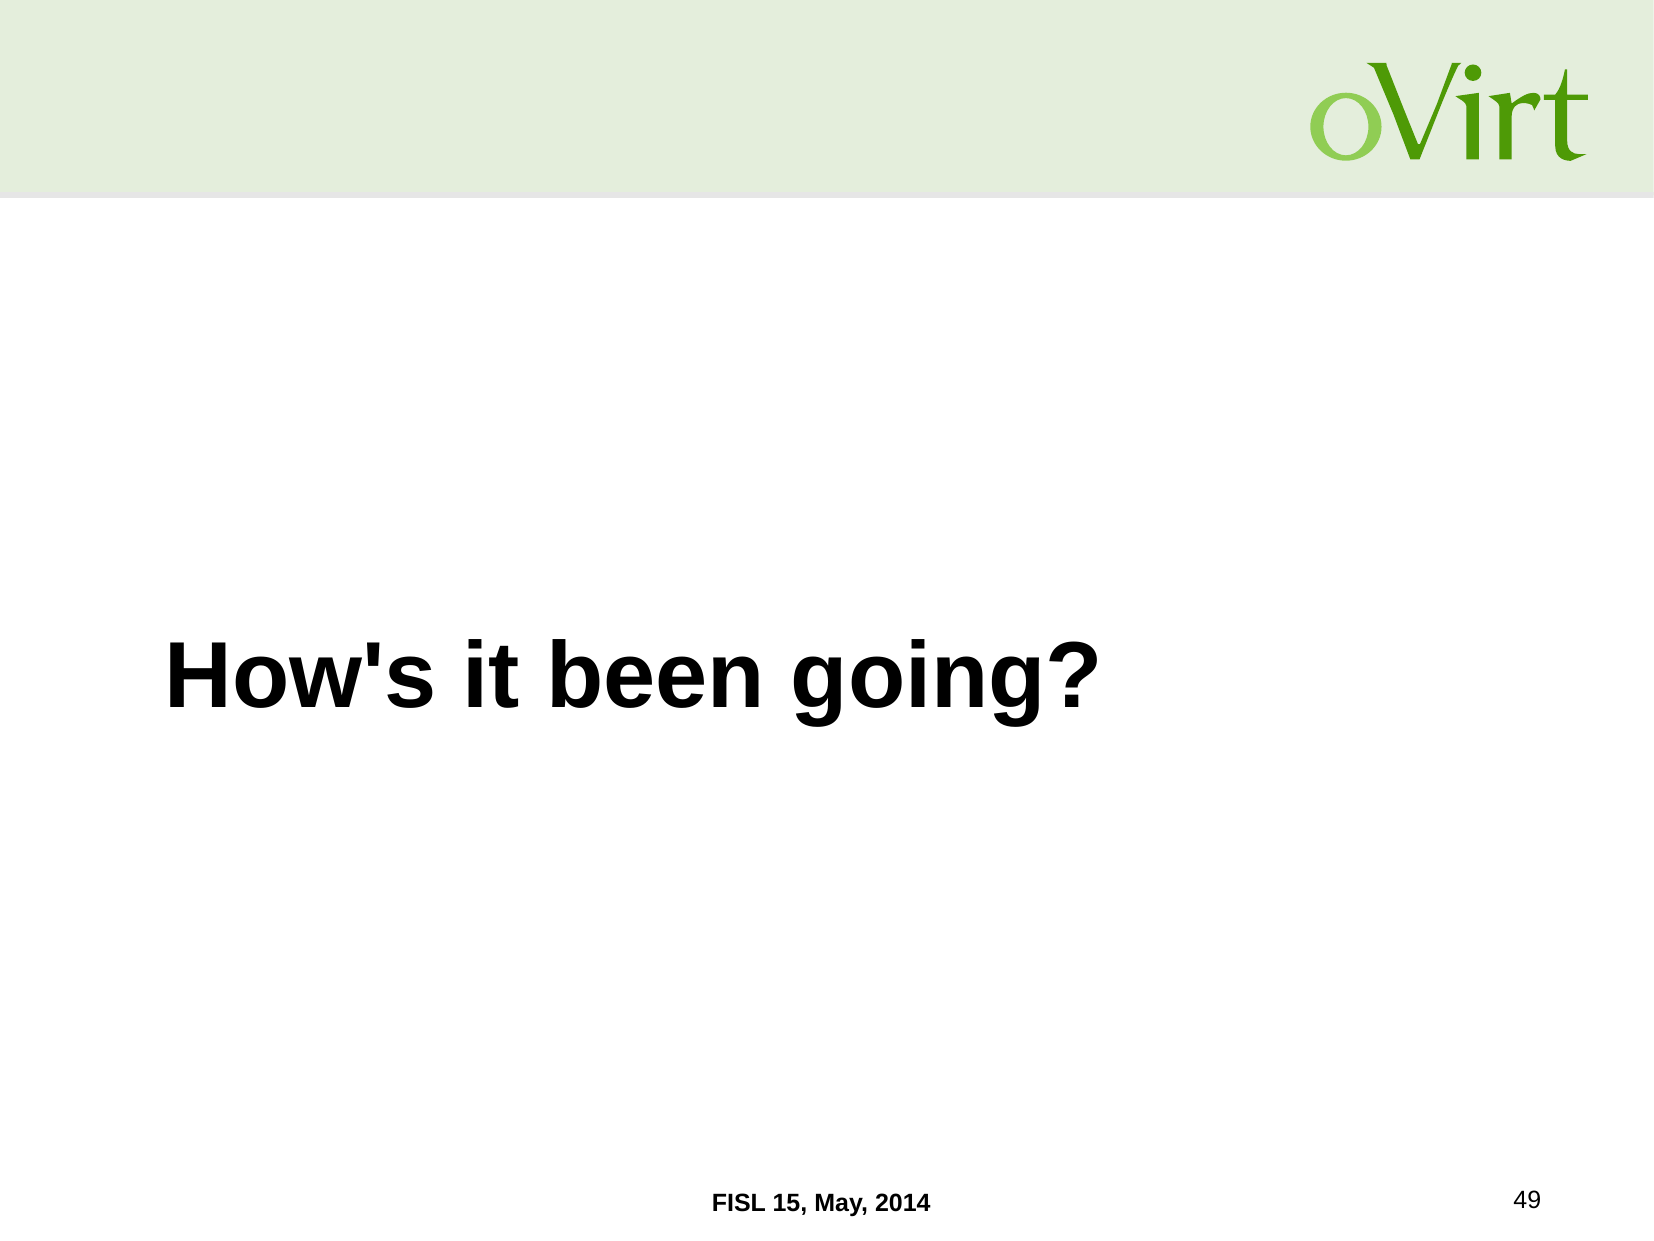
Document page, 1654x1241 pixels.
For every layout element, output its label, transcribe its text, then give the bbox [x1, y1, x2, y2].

text_box How's it been going? [150, 615, 1654, 750]
